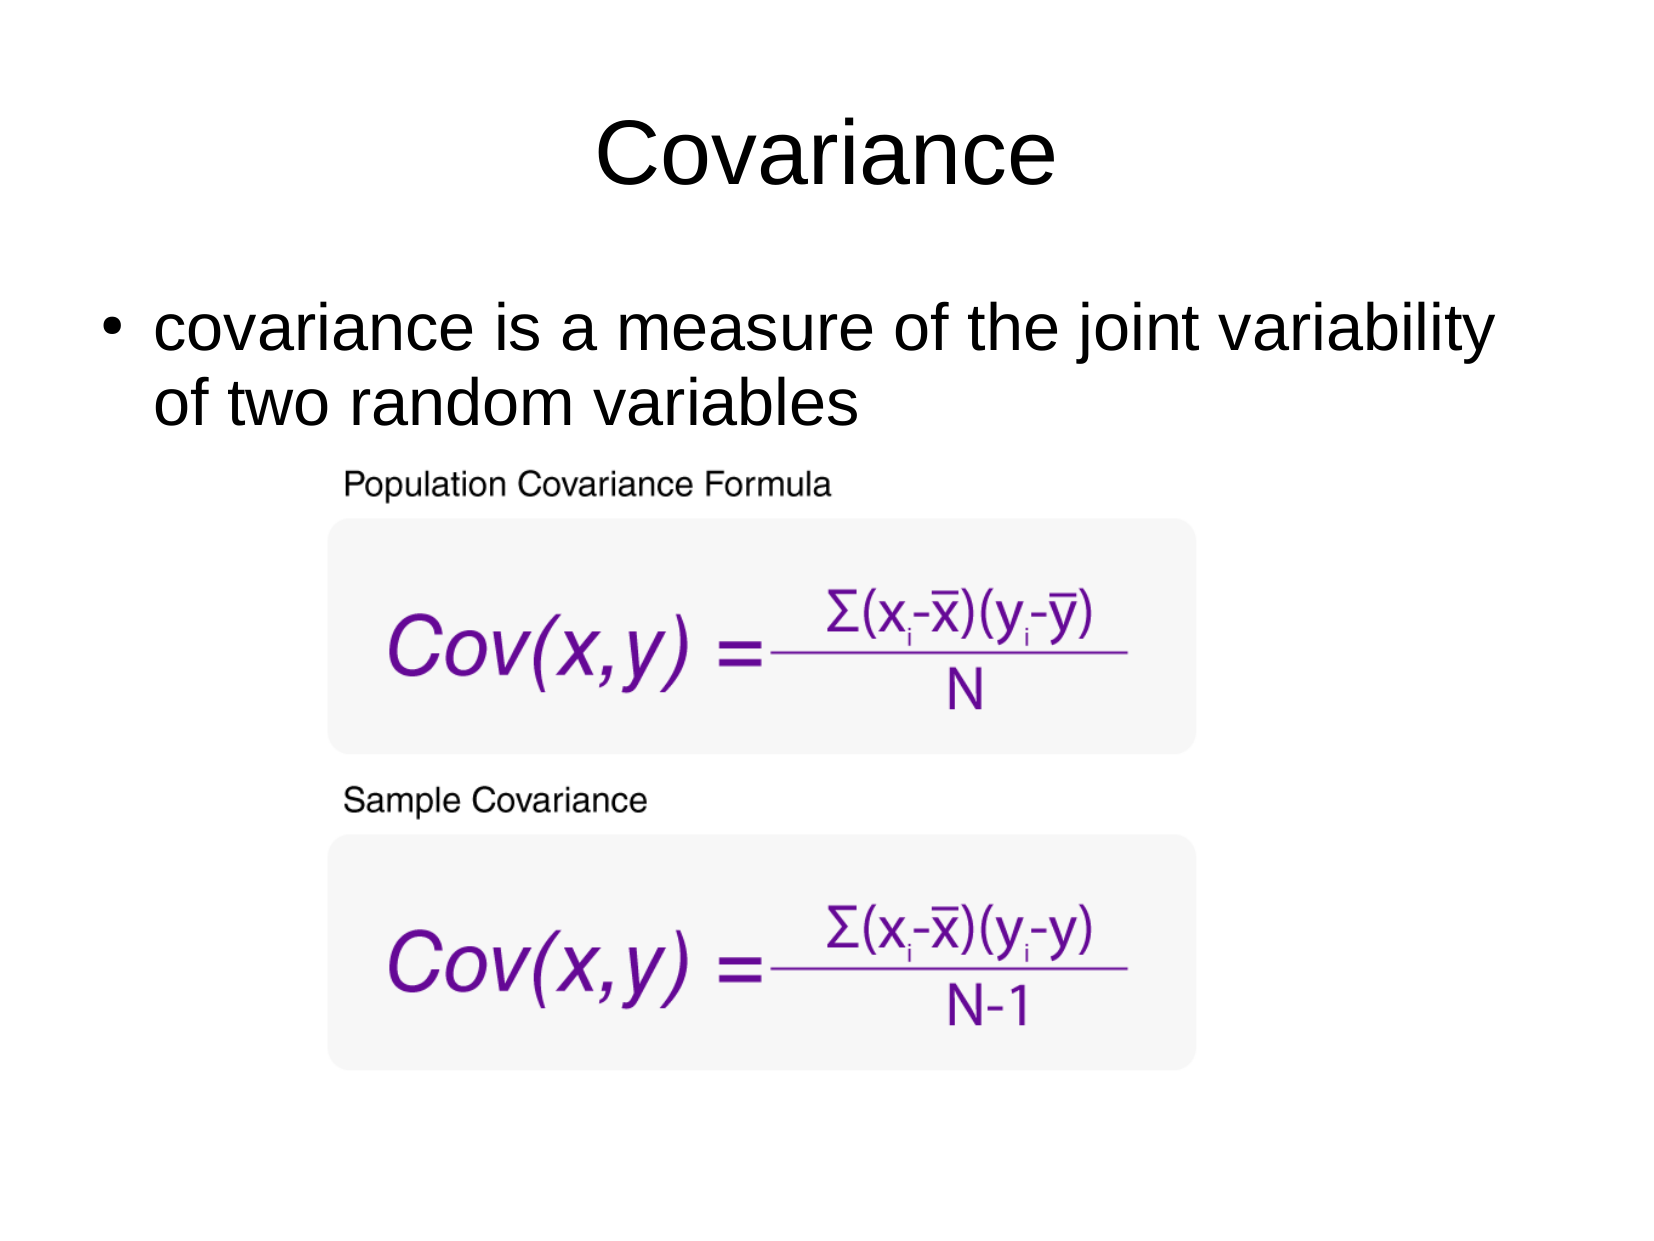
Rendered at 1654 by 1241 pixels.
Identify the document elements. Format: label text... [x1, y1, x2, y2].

list covariance is a measure of the joint variability of two random variables [82, 290, 1571, 1010]
picture [307, 448, 1217, 1108]
title Covariance [82, 49, 1571, 257]
